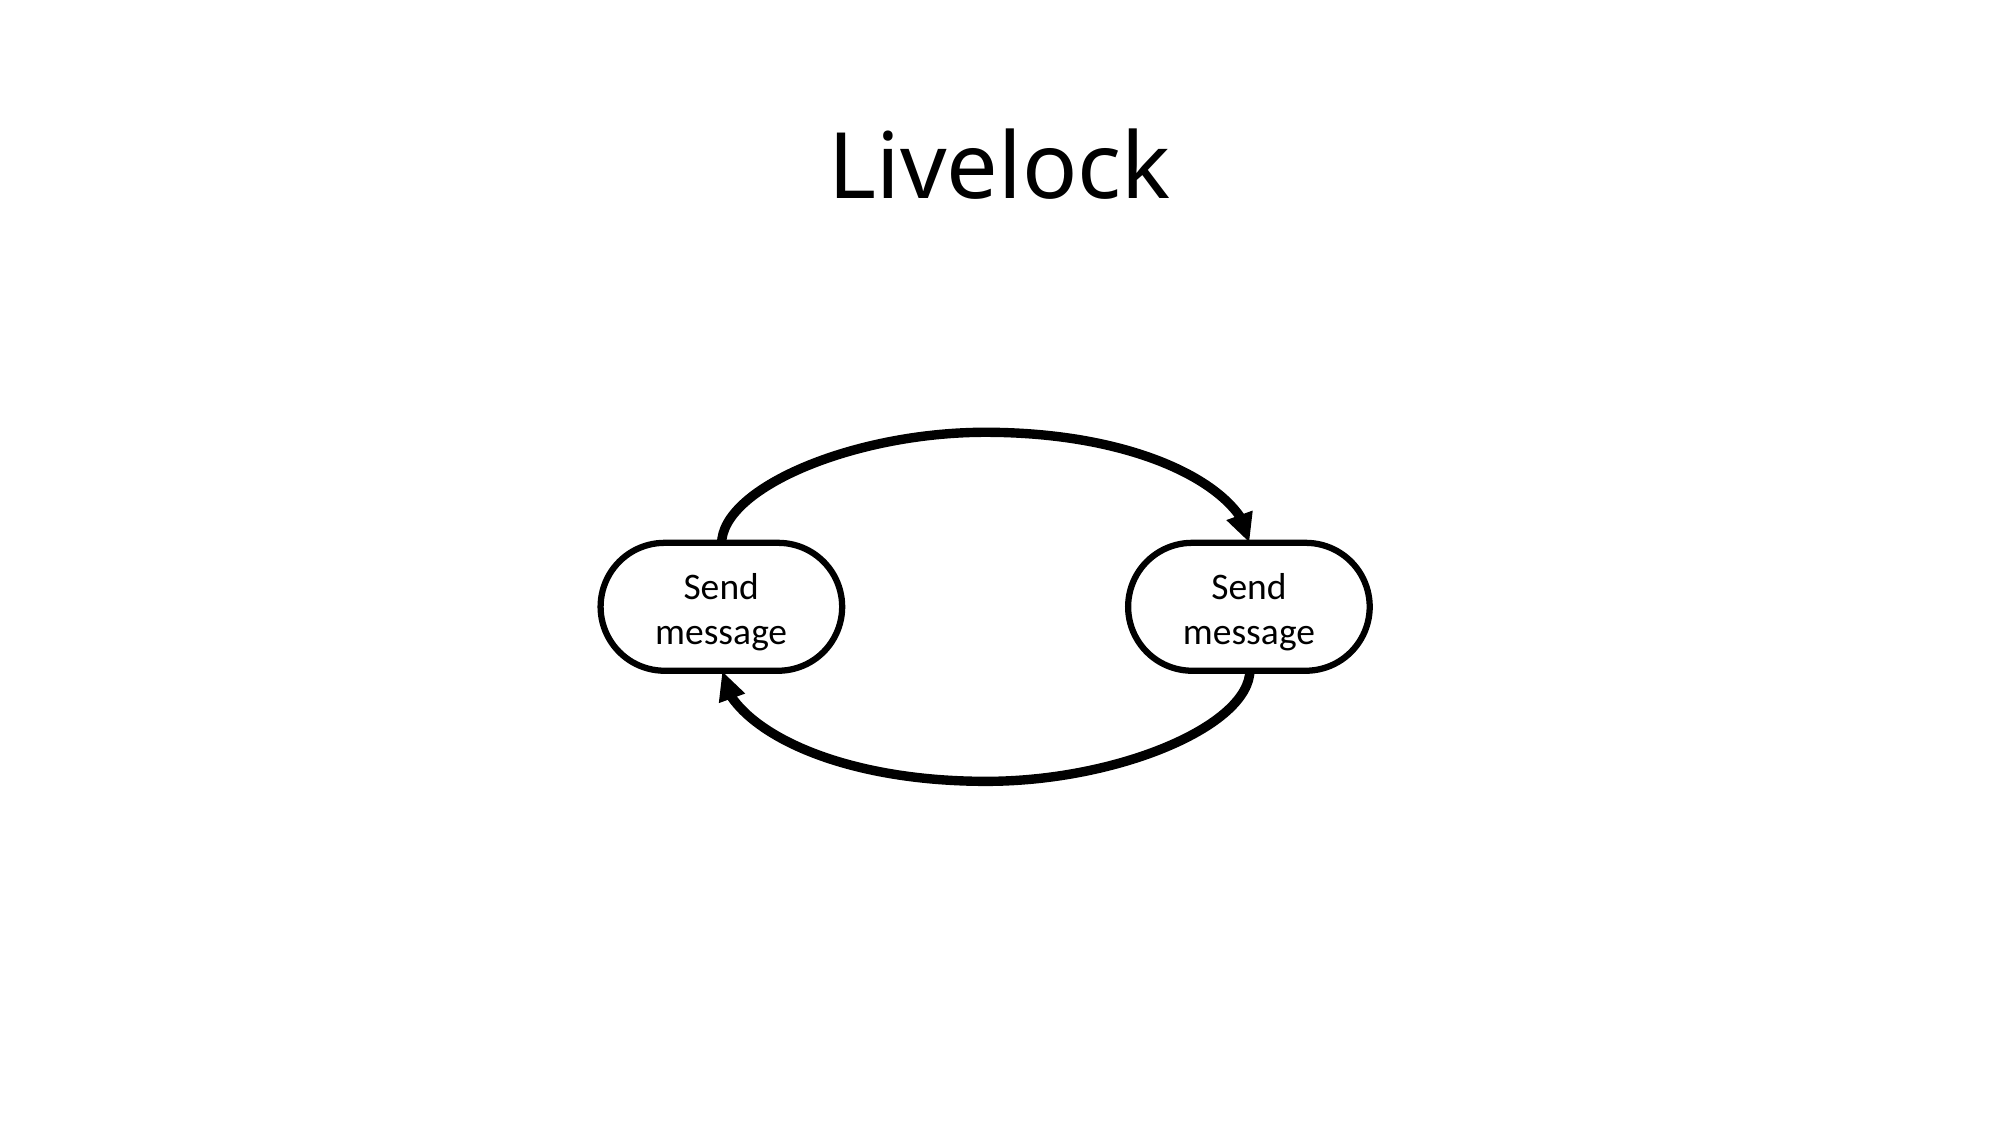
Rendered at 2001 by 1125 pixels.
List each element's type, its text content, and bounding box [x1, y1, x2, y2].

text_box Send message [600, 542, 843, 671]
text_box Send message [1128, 542, 1370, 671]
title Livelock [137, 59, 1863, 278]
